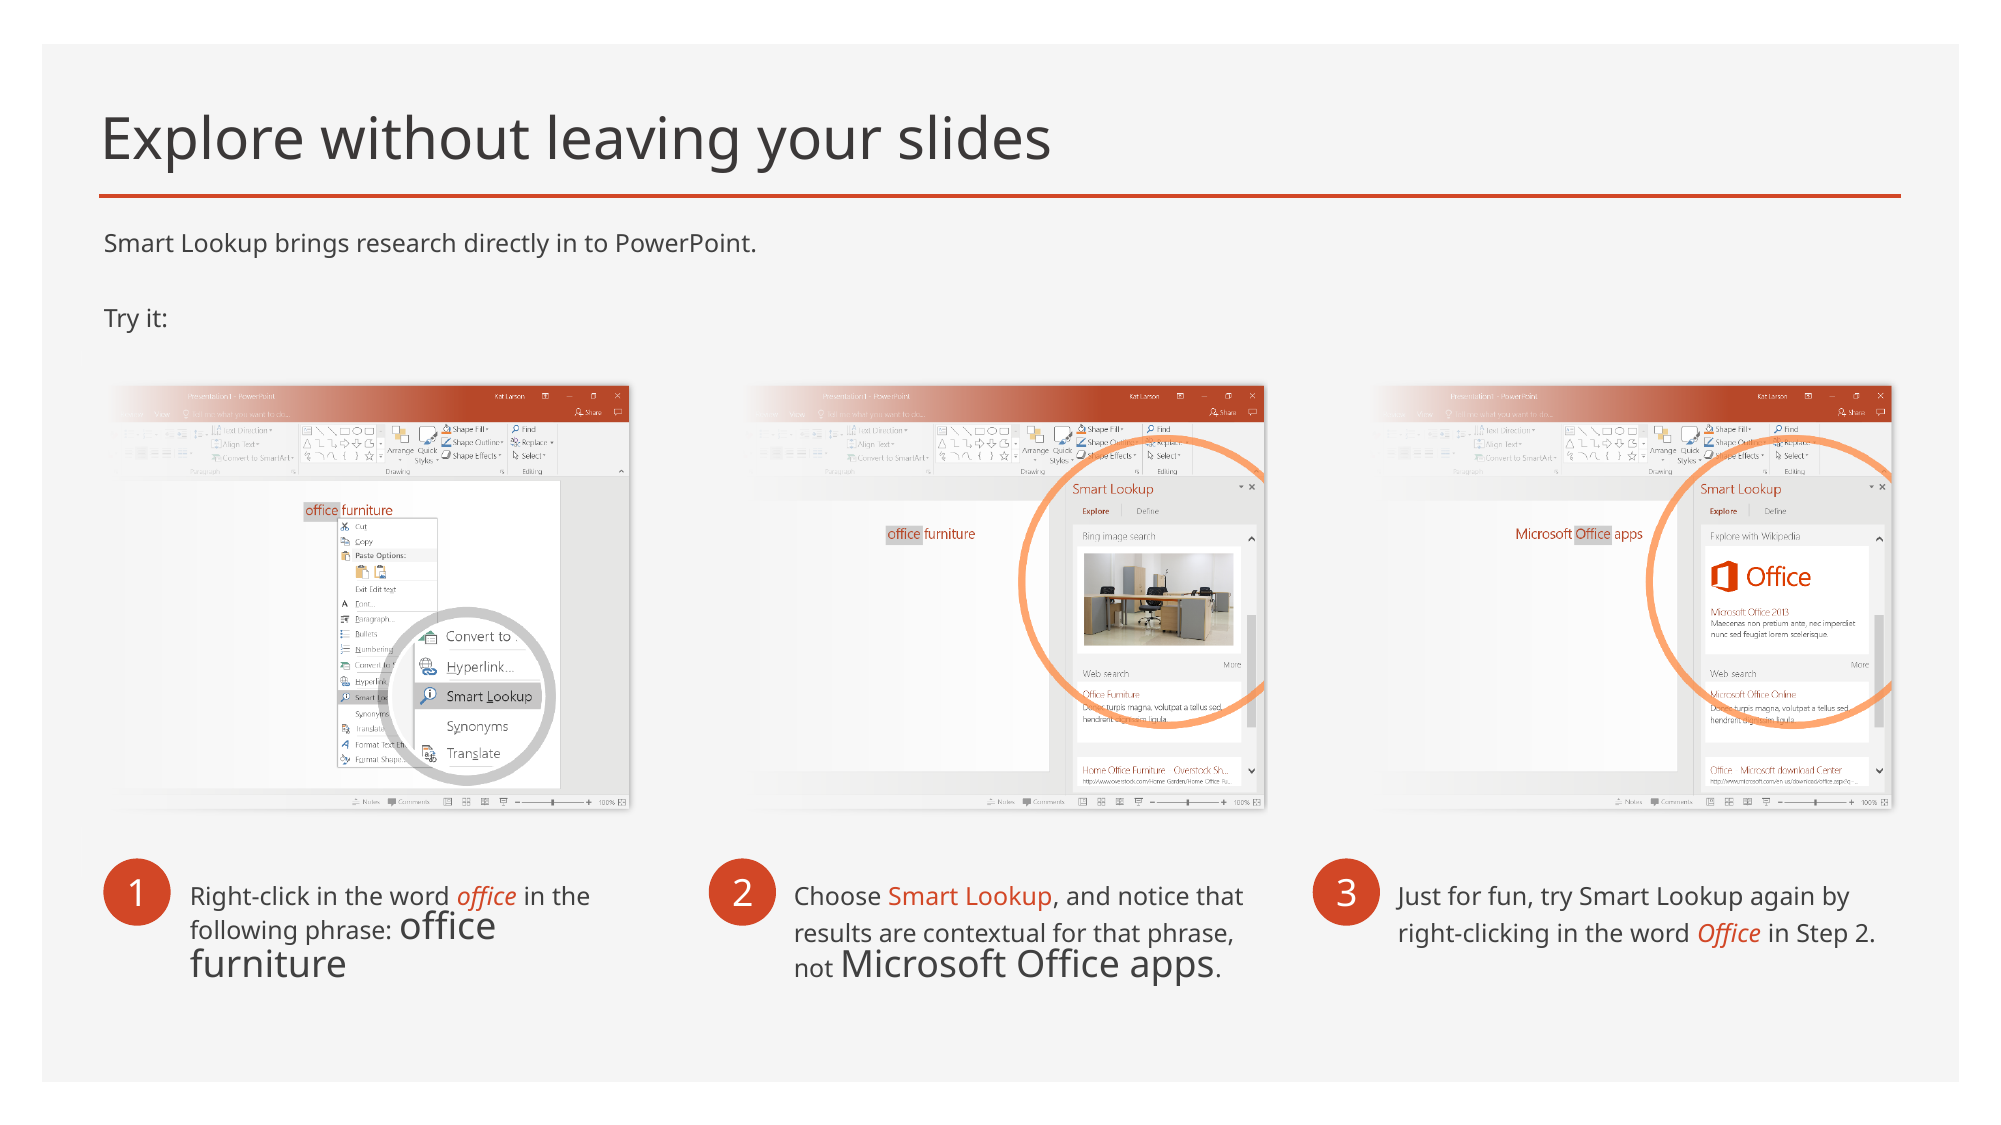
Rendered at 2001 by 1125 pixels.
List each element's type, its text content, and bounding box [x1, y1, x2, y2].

picture [81, 351, 1907, 877]
text_box Smart Lookup brings research directly in to PowerPoint. Try it: [88, 212, 1089, 351]
text_box 1 [91, 861, 184, 922]
text_box Choose Smart Lookup, and notice that results are contextual for that phrase, not Microsoft Office apps. [778, 865, 1289, 1083]
title Explore without leaving your slides [85, 73, 1214, 179]
text_box 2 [697, 861, 789, 922]
text_box Right-click in the word office in the following phrase: office furniture [174, 865, 654, 1079]
text_box [1331, 922, 1362, 926]
text_box [121, 922, 153, 926]
text_box 3 [1300, 861, 1393, 922]
text_box [727, 922, 758, 926]
text_box Just for fun, try Smart Lookup again by right-clicking in the word Office in Step 2. [1382, 865, 1893, 1086]
